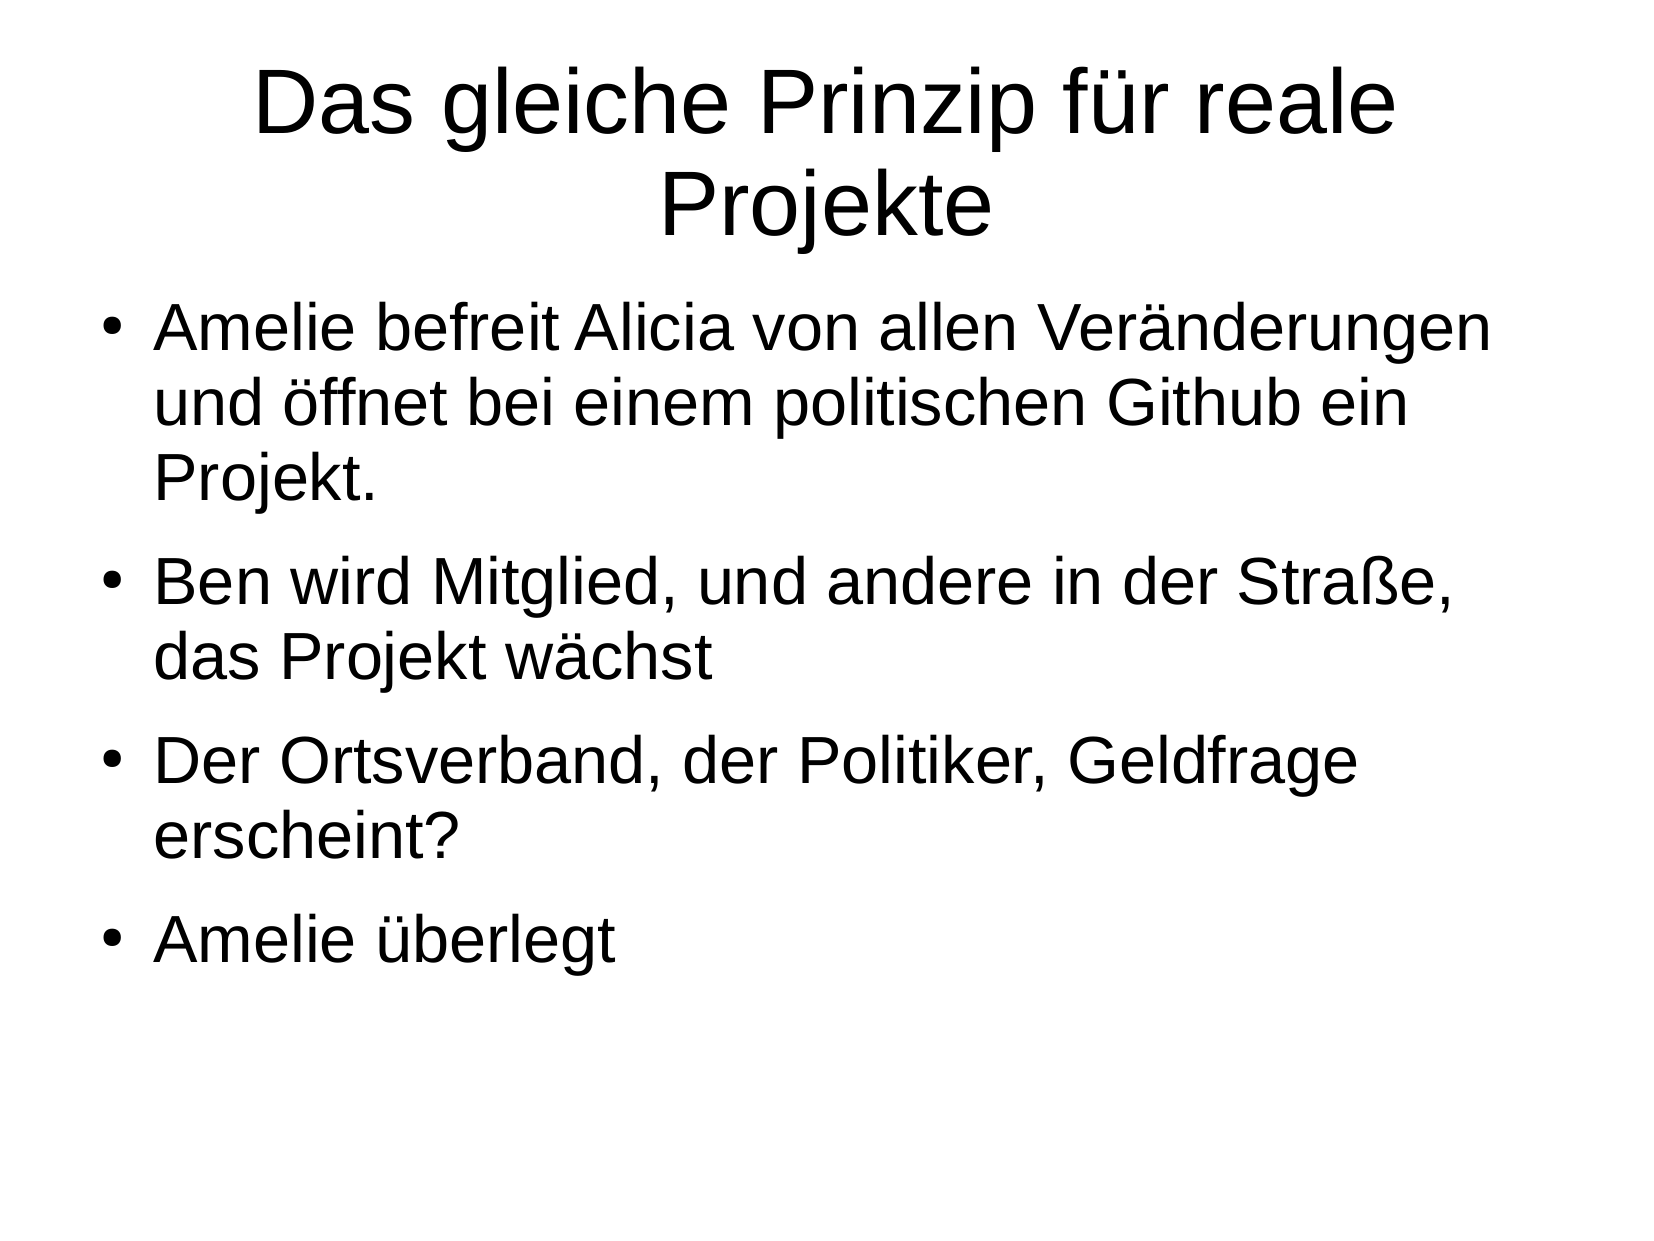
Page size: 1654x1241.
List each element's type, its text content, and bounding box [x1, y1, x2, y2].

list Amelie befreit Alicia von allen Veränderungen und öffnet bei einem politischen Github ein Projekt. Ben wird Mitglied, und andere in der Straße, das Projekt wächst Der Ortsverband, der Politiker, Geldfrage erscheint? Amelie überlegt [82, 290, 1571, 1010]
title Das gleiche Prinzip für reale Projekte [82, 49, 1571, 257]
